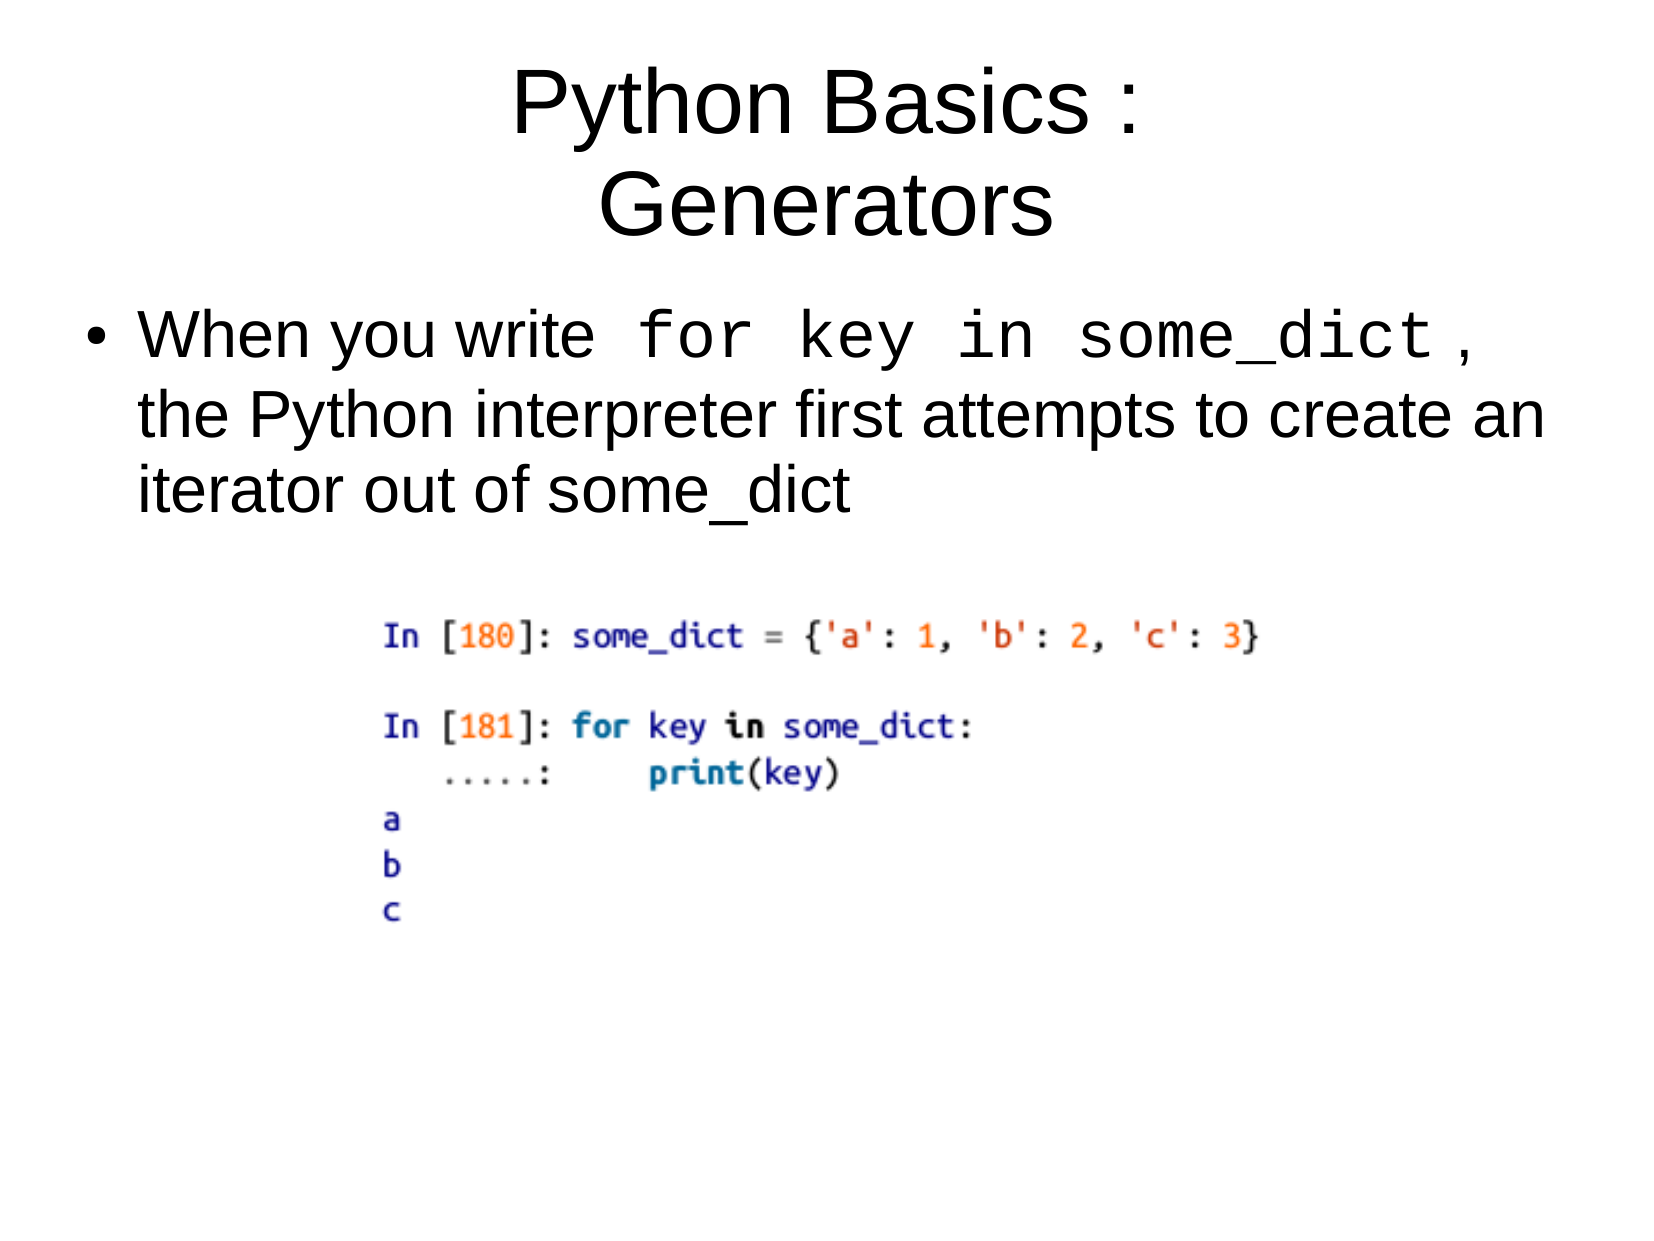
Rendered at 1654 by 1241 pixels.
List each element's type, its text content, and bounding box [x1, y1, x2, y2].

list When you write for key in some_dict , the Python interpreter first attempts to create an iterator out of some_dict [66, 296, 1555, 1017]
title Python Basics : Generators [82, 49, 1571, 257]
picture [369, 618, 1288, 947]
